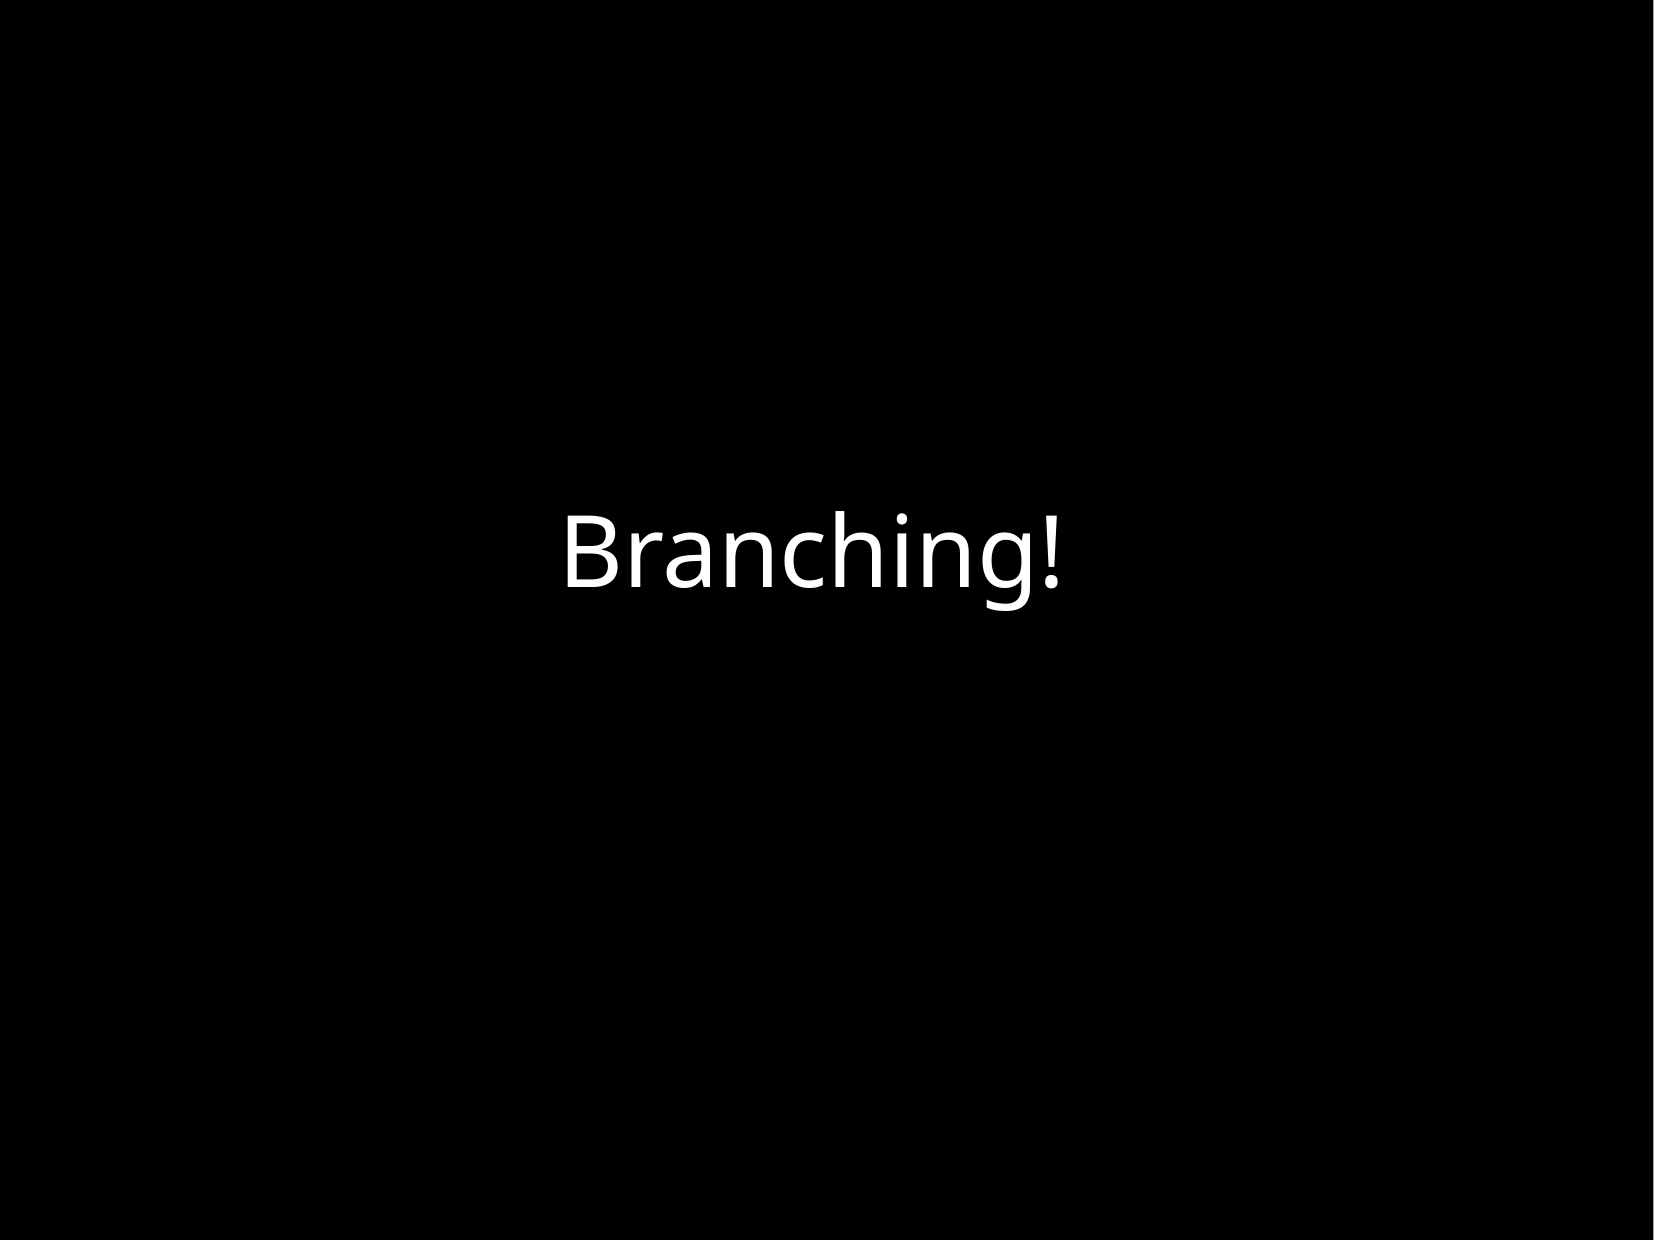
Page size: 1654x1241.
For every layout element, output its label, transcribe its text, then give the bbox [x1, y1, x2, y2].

subtitle Branching! [88, 88, 1536, 1010]
